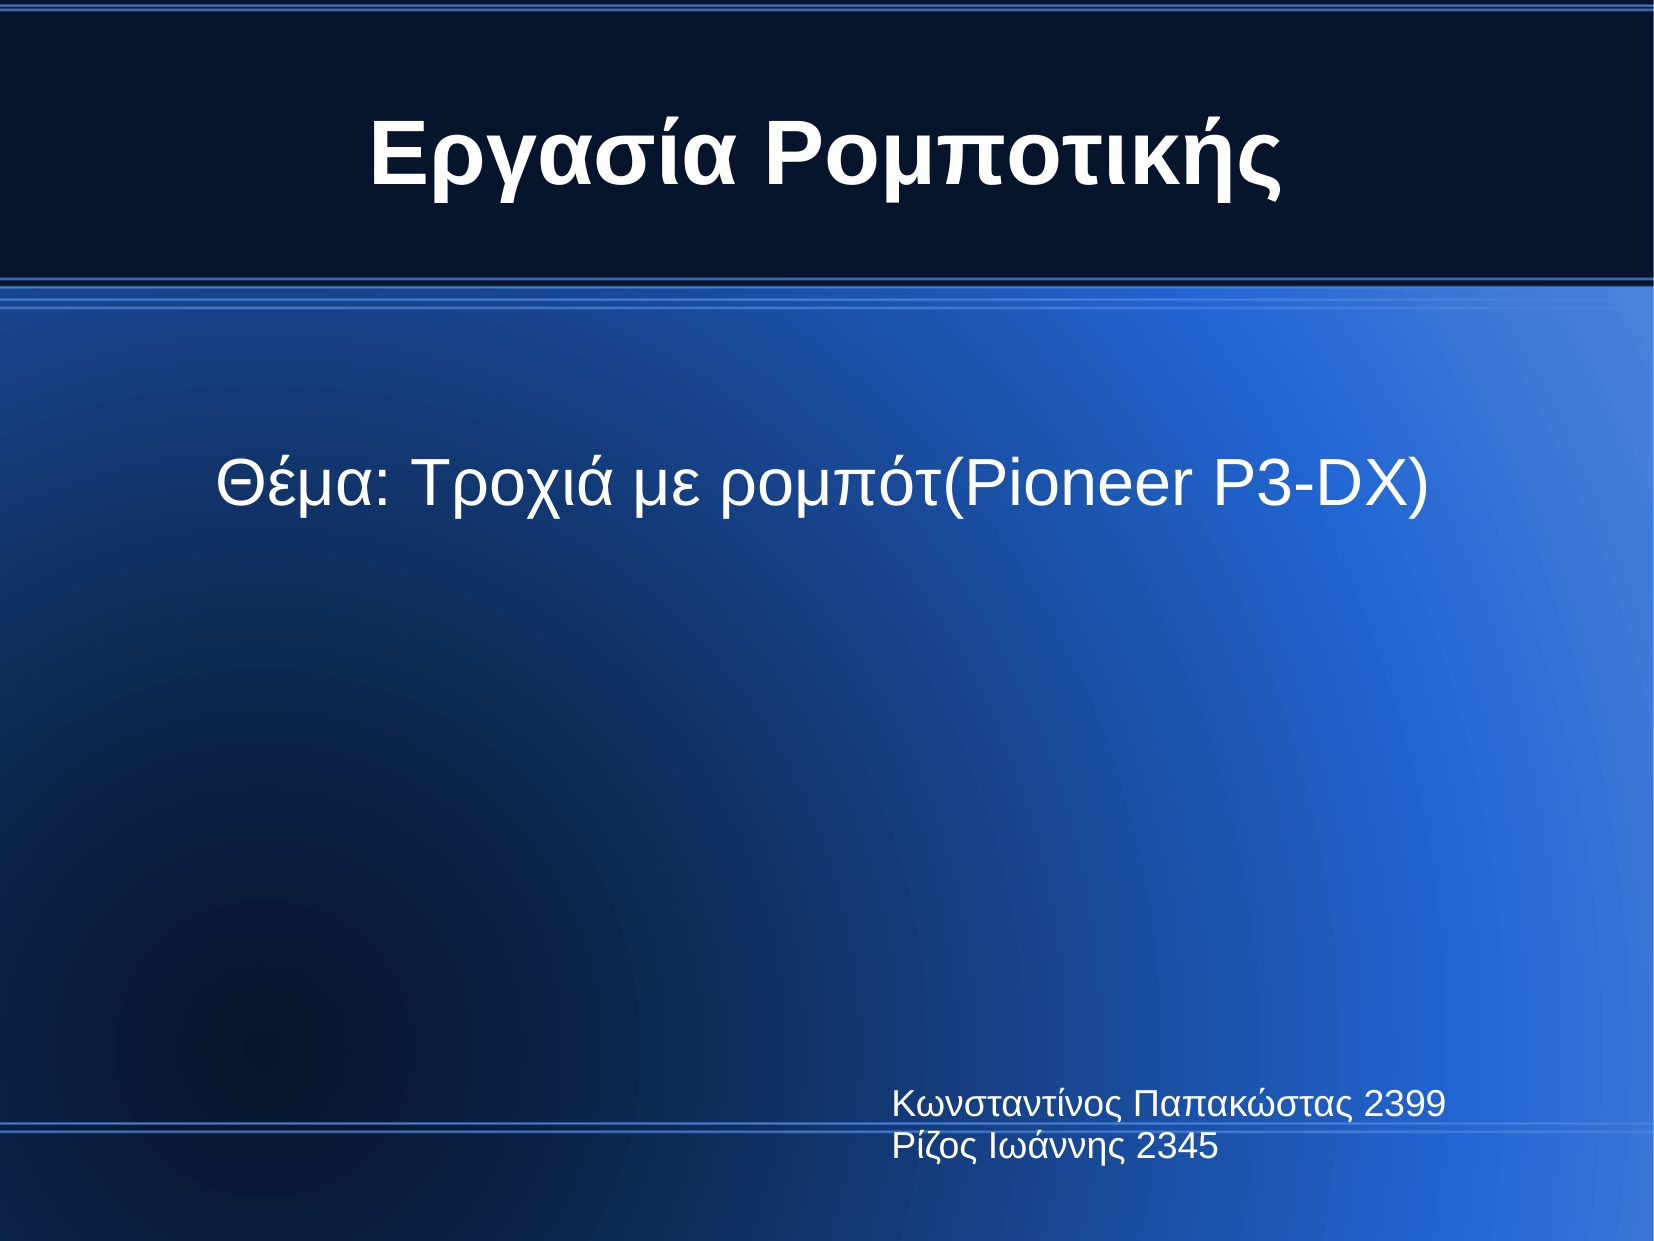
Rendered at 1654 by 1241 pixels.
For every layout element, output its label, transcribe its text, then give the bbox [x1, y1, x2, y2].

picture [0, 0, 1654, 1241]
title Εργασία Ρομποτικής [82, 49, 1571, 257]
subtitle Θέμα: Τροχιά με ρομπότ(Pioneer P3-DX) [79, 268, 1568, 697]
text_box Κωνσταντίνος Παπακώστας 2399 Ρίζος Ιωάννης 2345 [876, 1074, 1462, 1205]
